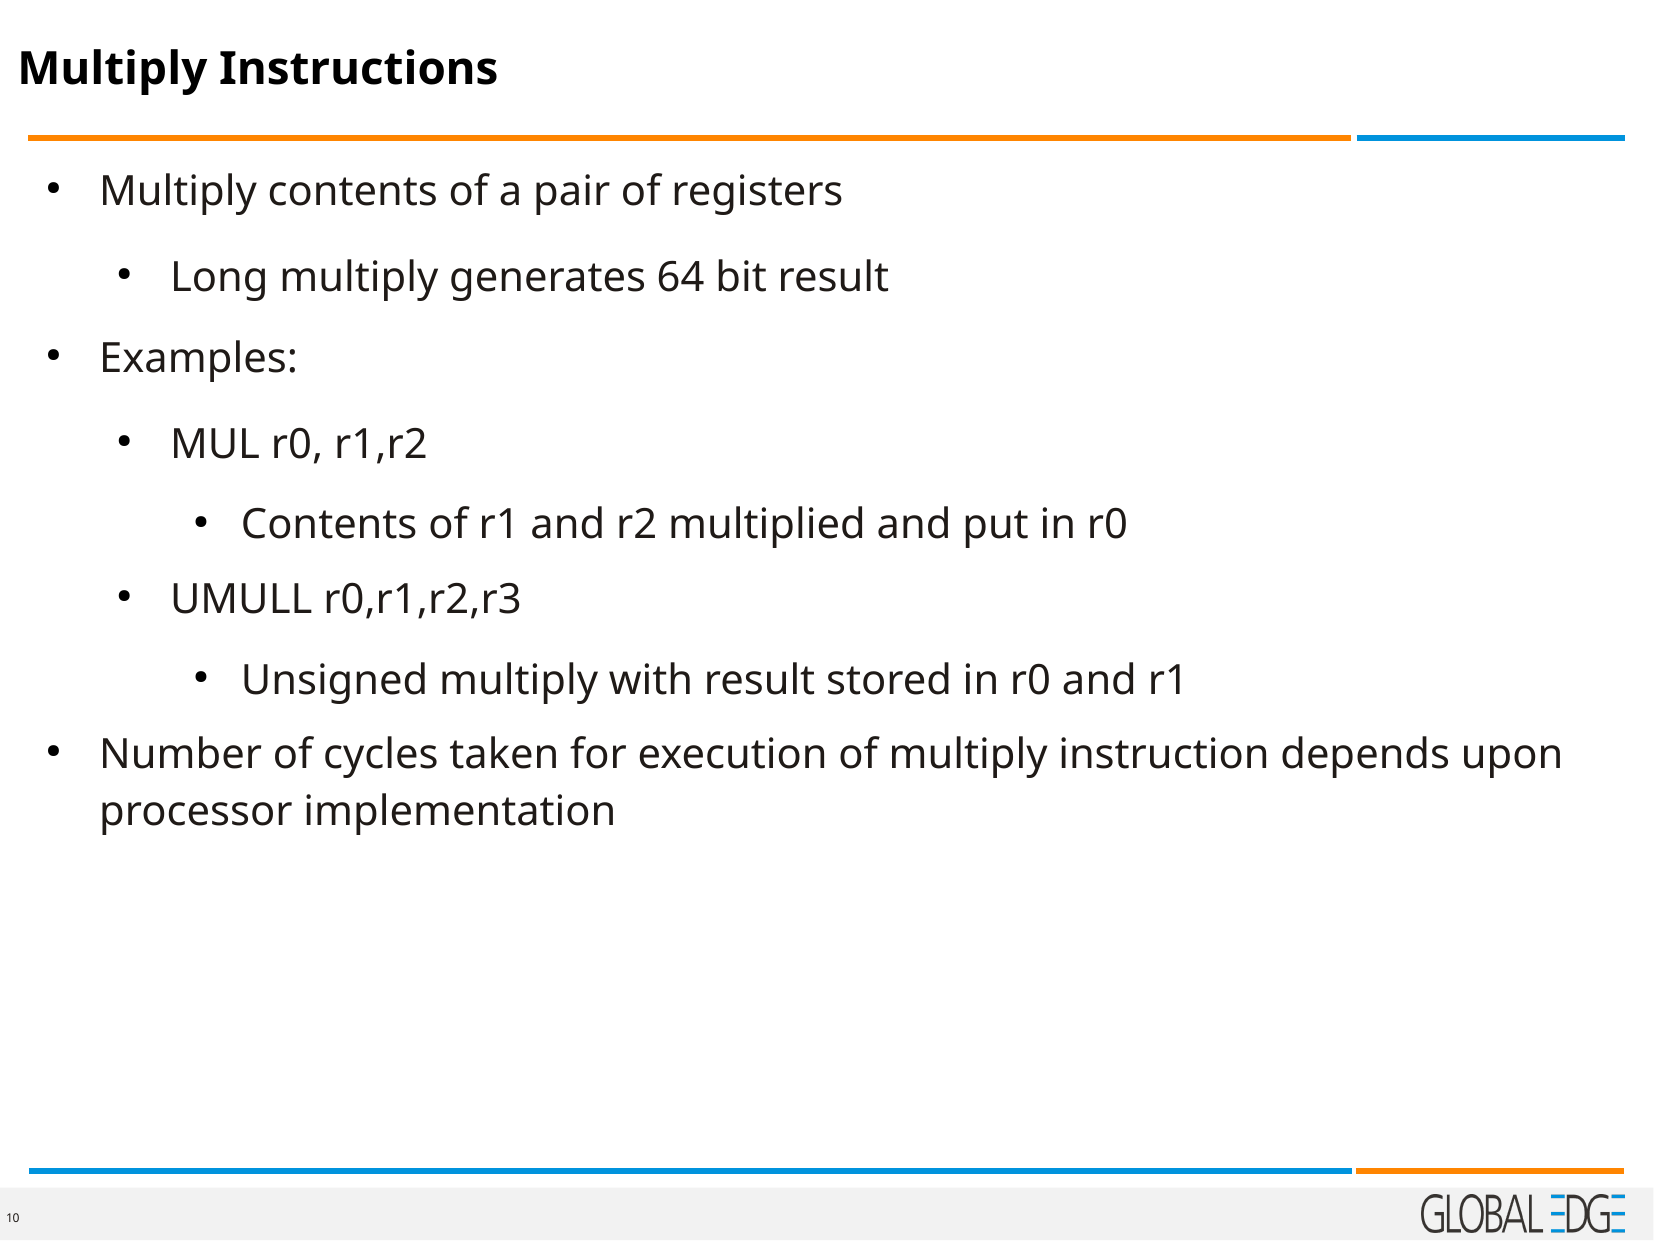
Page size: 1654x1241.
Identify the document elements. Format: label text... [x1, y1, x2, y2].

picture [1421, 1194, 1625, 1233]
title Multiply Instructions [17, 18, 1499, 115]
list Multiply contents of a pair of registers Long multiply generates 64 bit result Examples: MUL r0, r1,r2 Contents of r1 and r2 multiplied and put in r0 UMULL r0,r1,r2,r3 Unsigned multiply with result stored in r0 and r1 Number of cycles taken for execution of multiply instruction depends upon processor implementation [28, 160, 1625, 1153]
